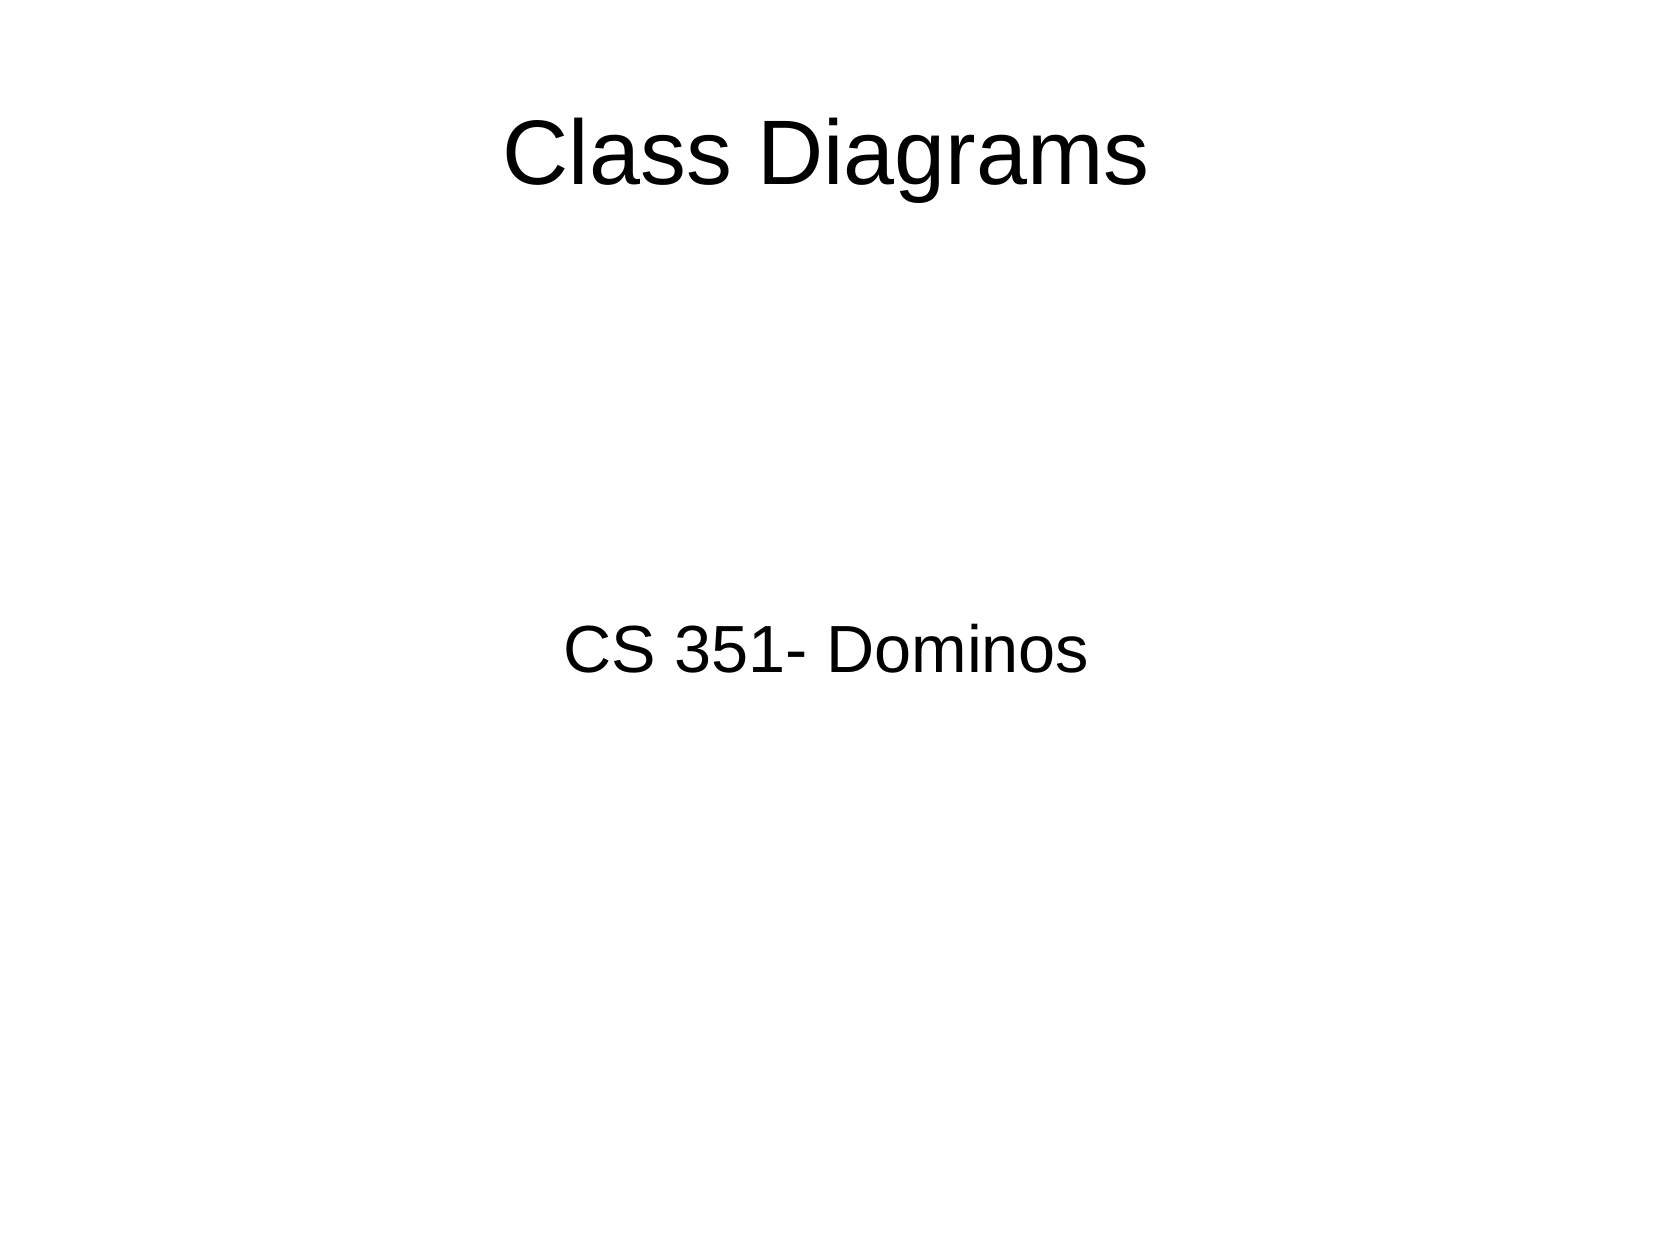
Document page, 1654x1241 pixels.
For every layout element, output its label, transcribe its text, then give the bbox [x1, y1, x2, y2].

subtitle CS 351- Dominos [82, 290, 1571, 1010]
title Class Diagrams [82, 49, 1571, 257]
